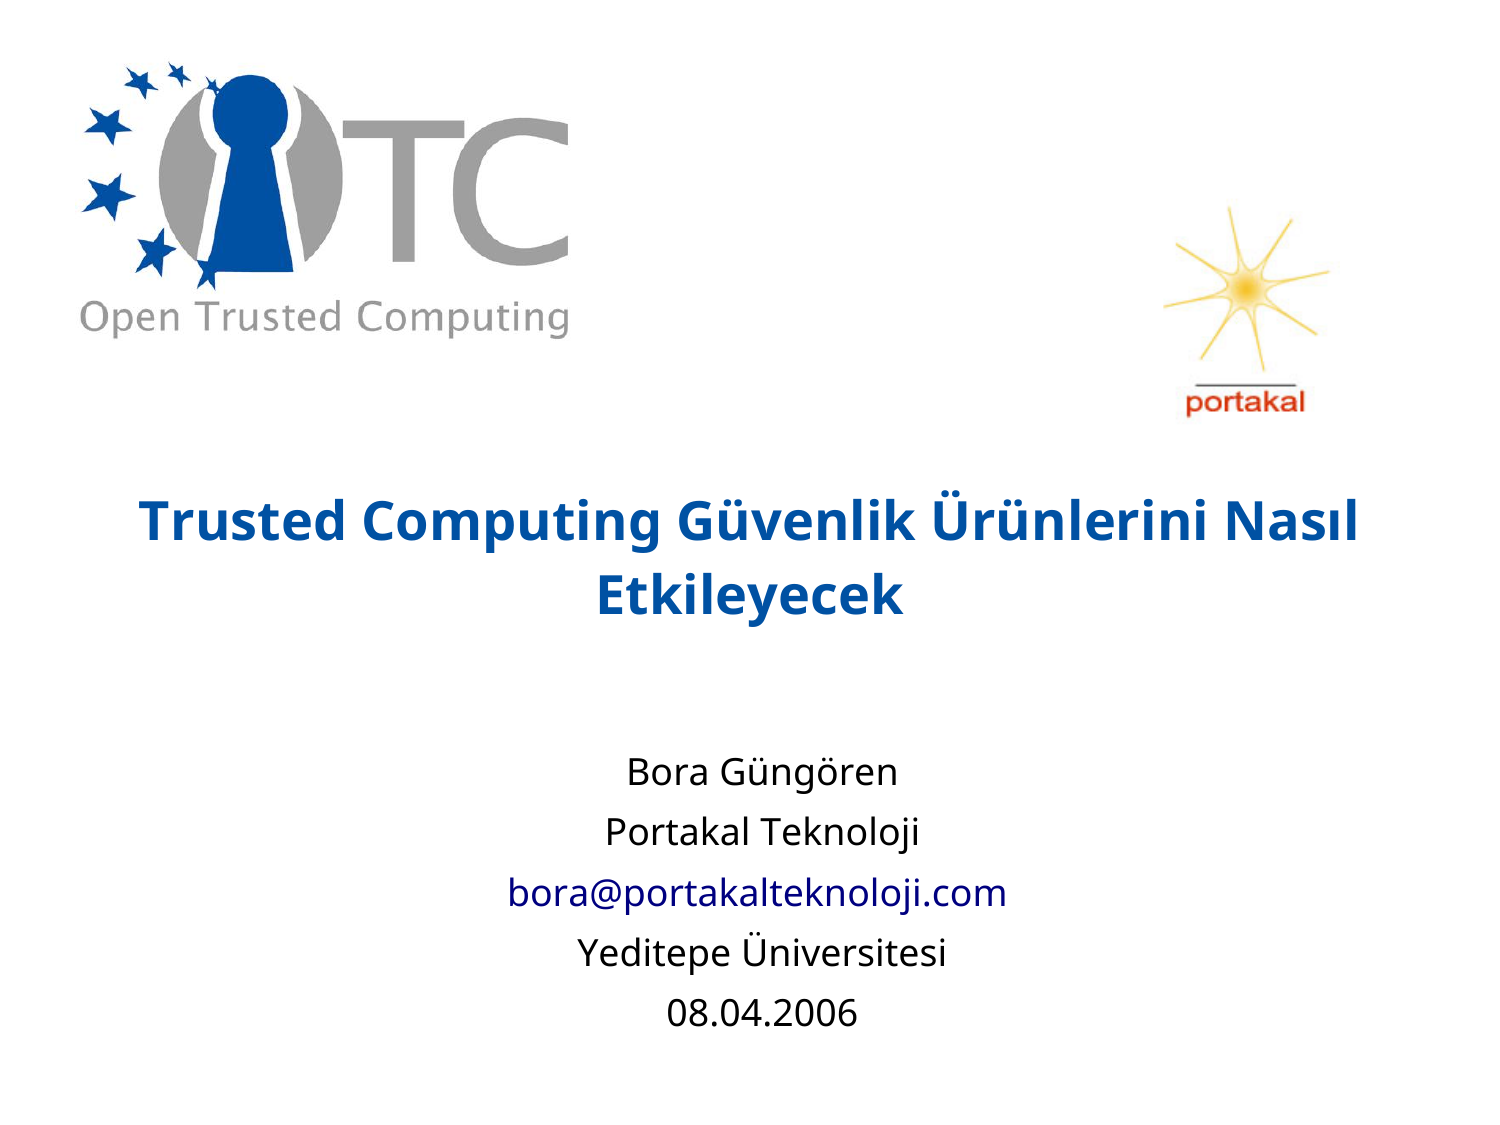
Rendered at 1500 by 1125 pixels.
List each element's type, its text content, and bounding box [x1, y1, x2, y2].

picture [75, 49, 576, 357]
title Trusted Computing Güvenlik Ürünlerini Nasıl Etkileyecek [112, 437, 1388, 676]
subtitle Bora Güngören Portakal Teknoloji bora@portakalteknoloji.com Yeditepe Üniversitesi 08.04.2006 [237, 737, 1288, 1026]
picture [1151, 74, 1340, 443]
